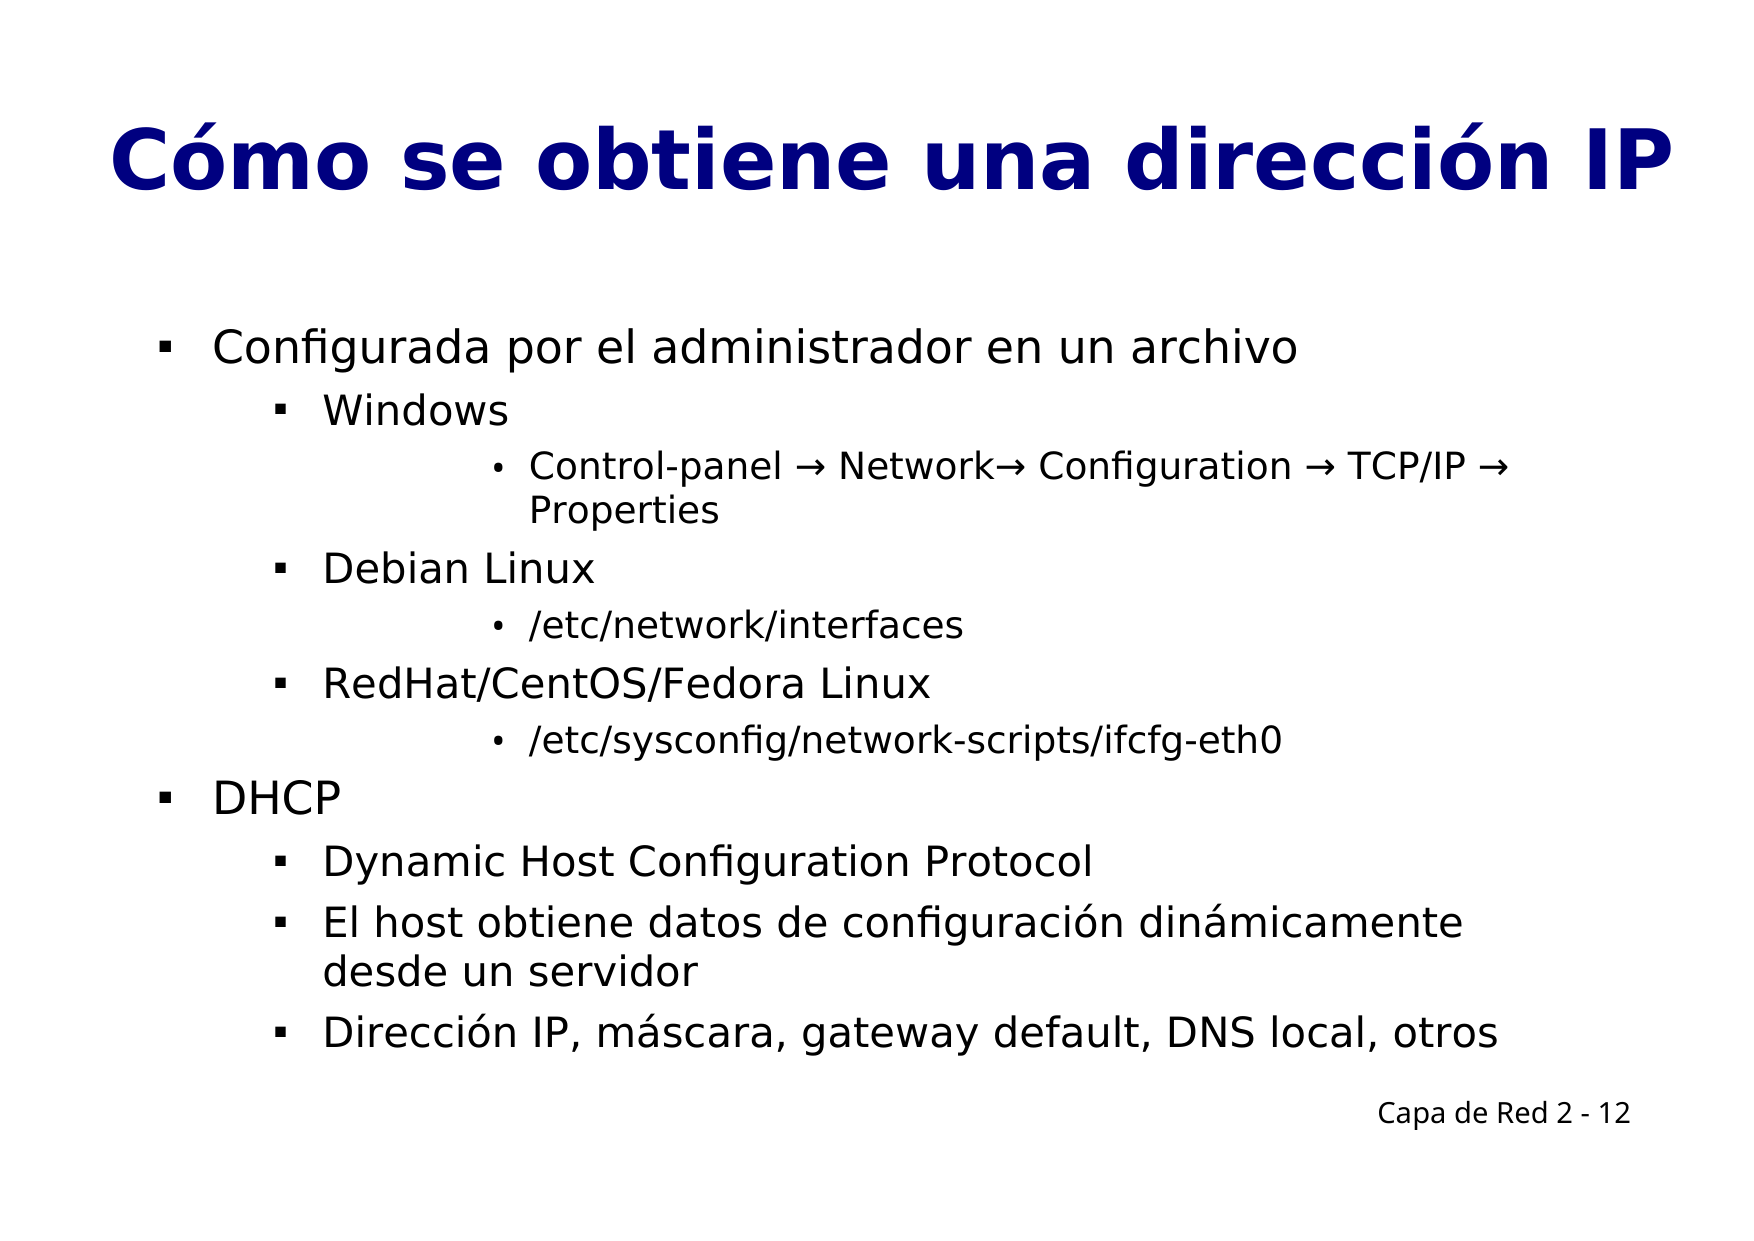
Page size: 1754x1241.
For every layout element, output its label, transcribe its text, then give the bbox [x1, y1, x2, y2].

title Cómo se obtiene una dirección IP [109, 59, 1696, 262]
list Configurada por el administrador en un archivo Windows Control-panel → Network→ Configuration → TCP/IP → Properties Debian Linux /etc/network/interfaces RedHat/CentOS/Fedora Linux /etc/sysconfig/network-scripts/ifcfg-eth0 DHCP Dynamic Host Configuration Protocol El host obtiene datos de configuración dinámicamente desde un servidor Dirección IP, máscara, gateway default, DNS local, otros [154, 320, 1546, 1057]
